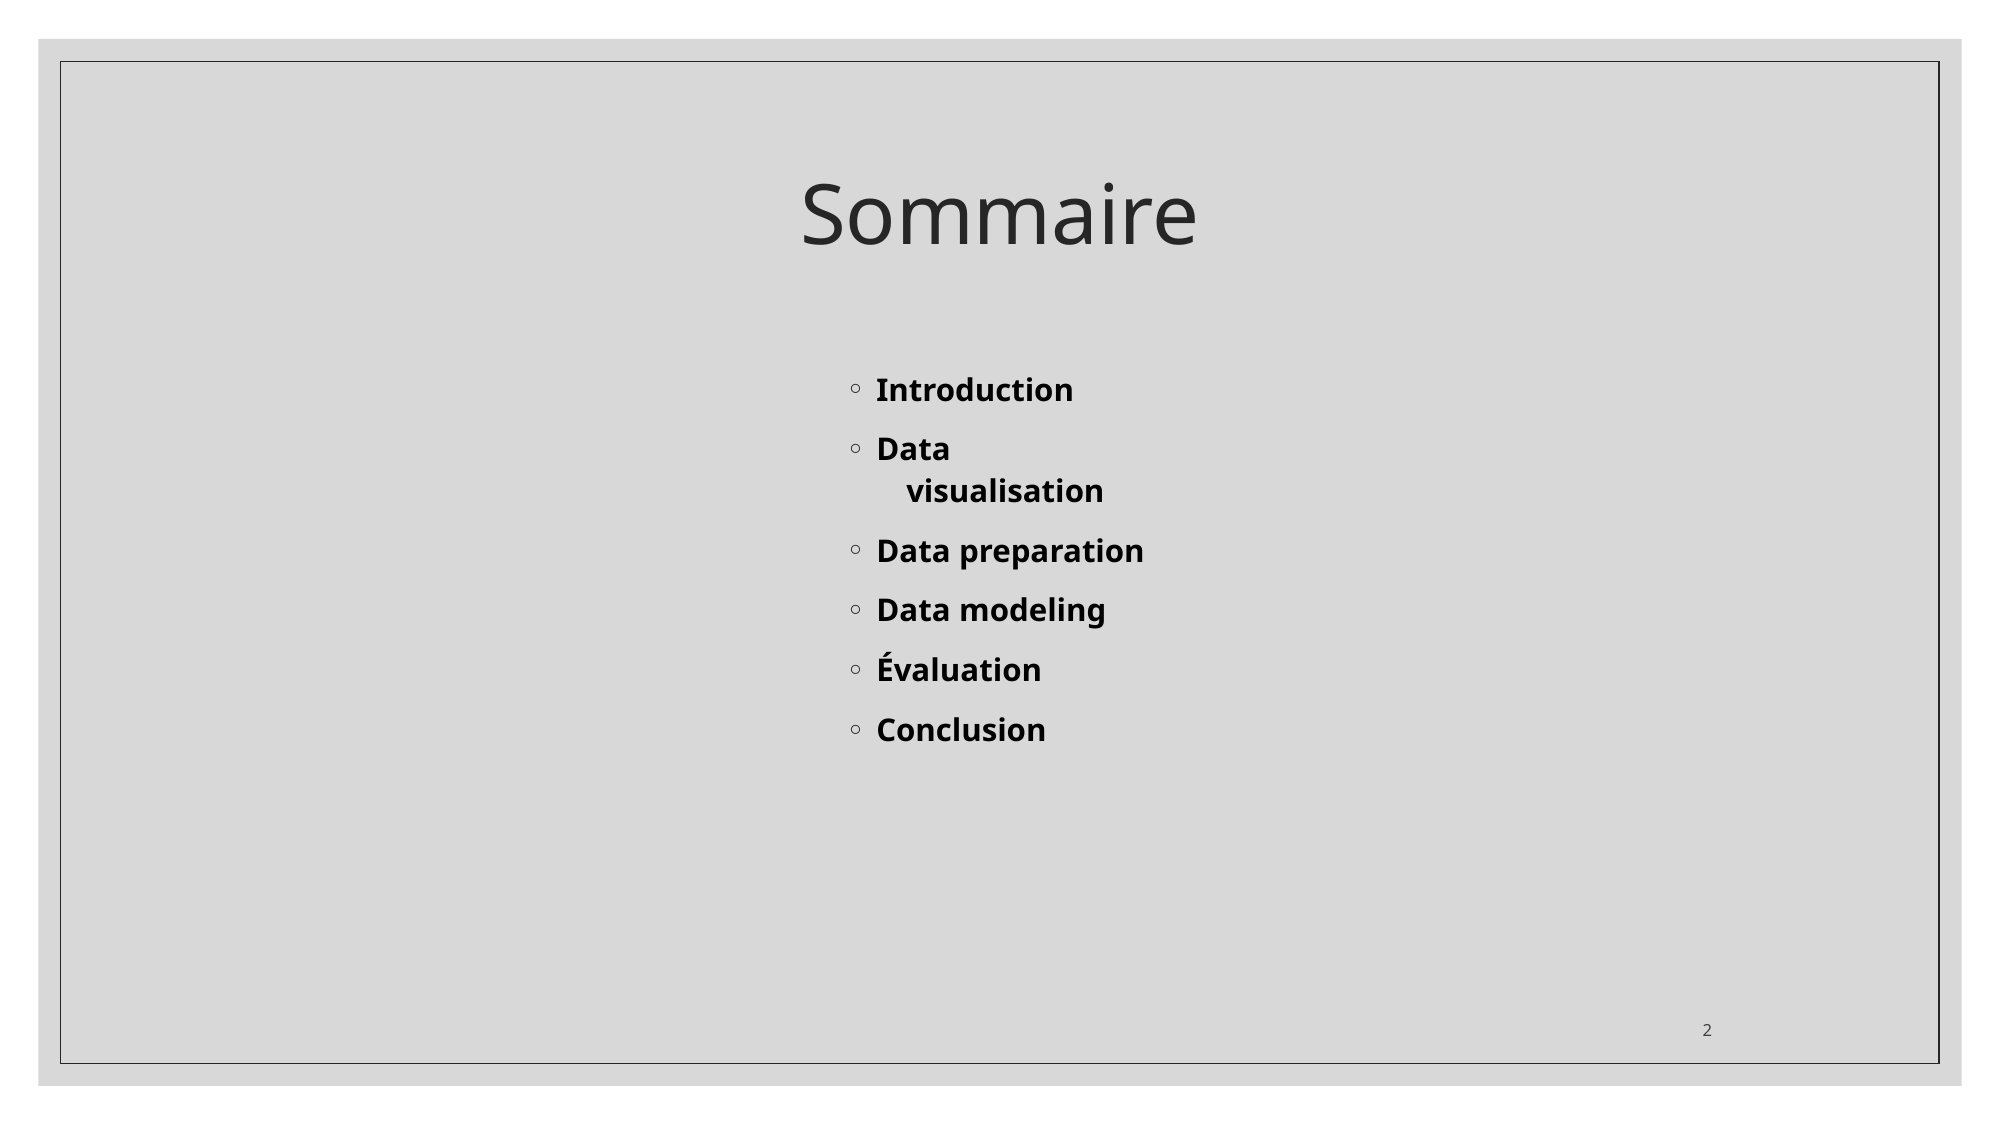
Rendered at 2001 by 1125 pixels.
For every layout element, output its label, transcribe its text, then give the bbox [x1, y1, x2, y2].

text_box [1687, 990, 1825, 1051]
title Sommaire [174, 105, 1825, 331]
list Introduction Data visualisation Data preparation Data modeling Évaluation Conclusion [831, 358, 1169, 991]
